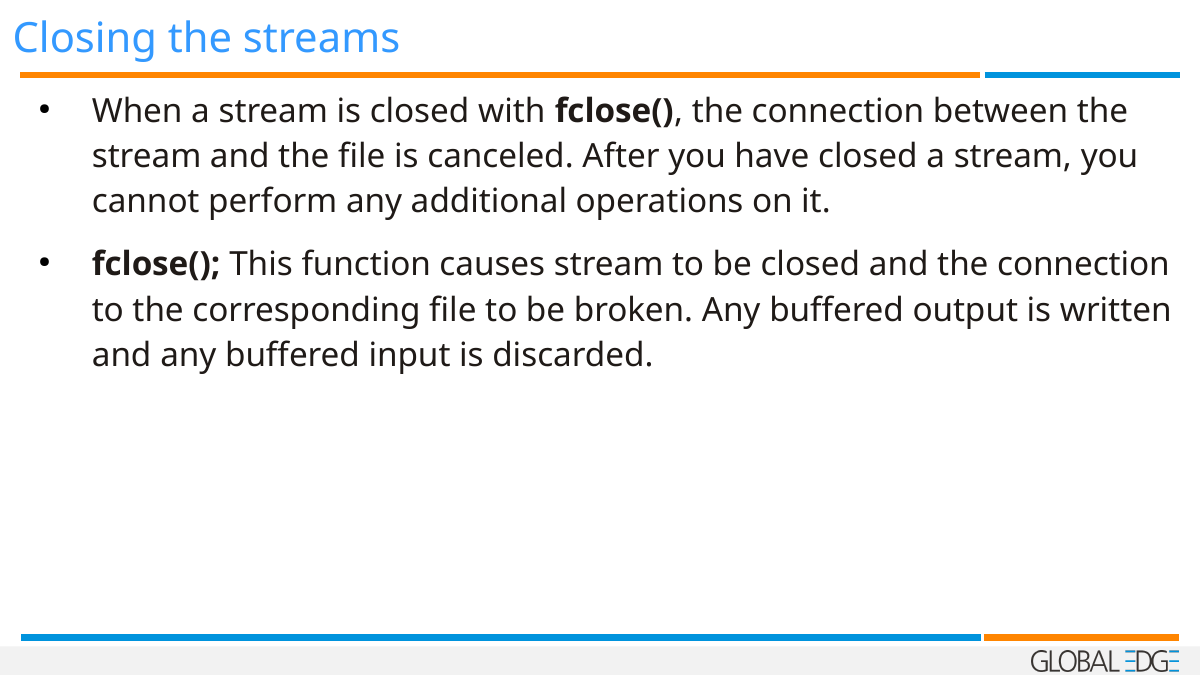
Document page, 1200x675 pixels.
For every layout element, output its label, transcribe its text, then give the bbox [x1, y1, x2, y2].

list When a stream is closed with fclose(), the connection between the stream and the file is canceled. After you have closed a stream, you cannot perform any additional operations on it. fclose(); This function causes stream to be closed and the connection to the corresponding file to be broken. Any buffered output is written and any buffered input is discarded. [21, 86, 1182, 627]
title Closing the streams [12, 9, 1088, 63]
picture [1031, 650, 1179, 672]
